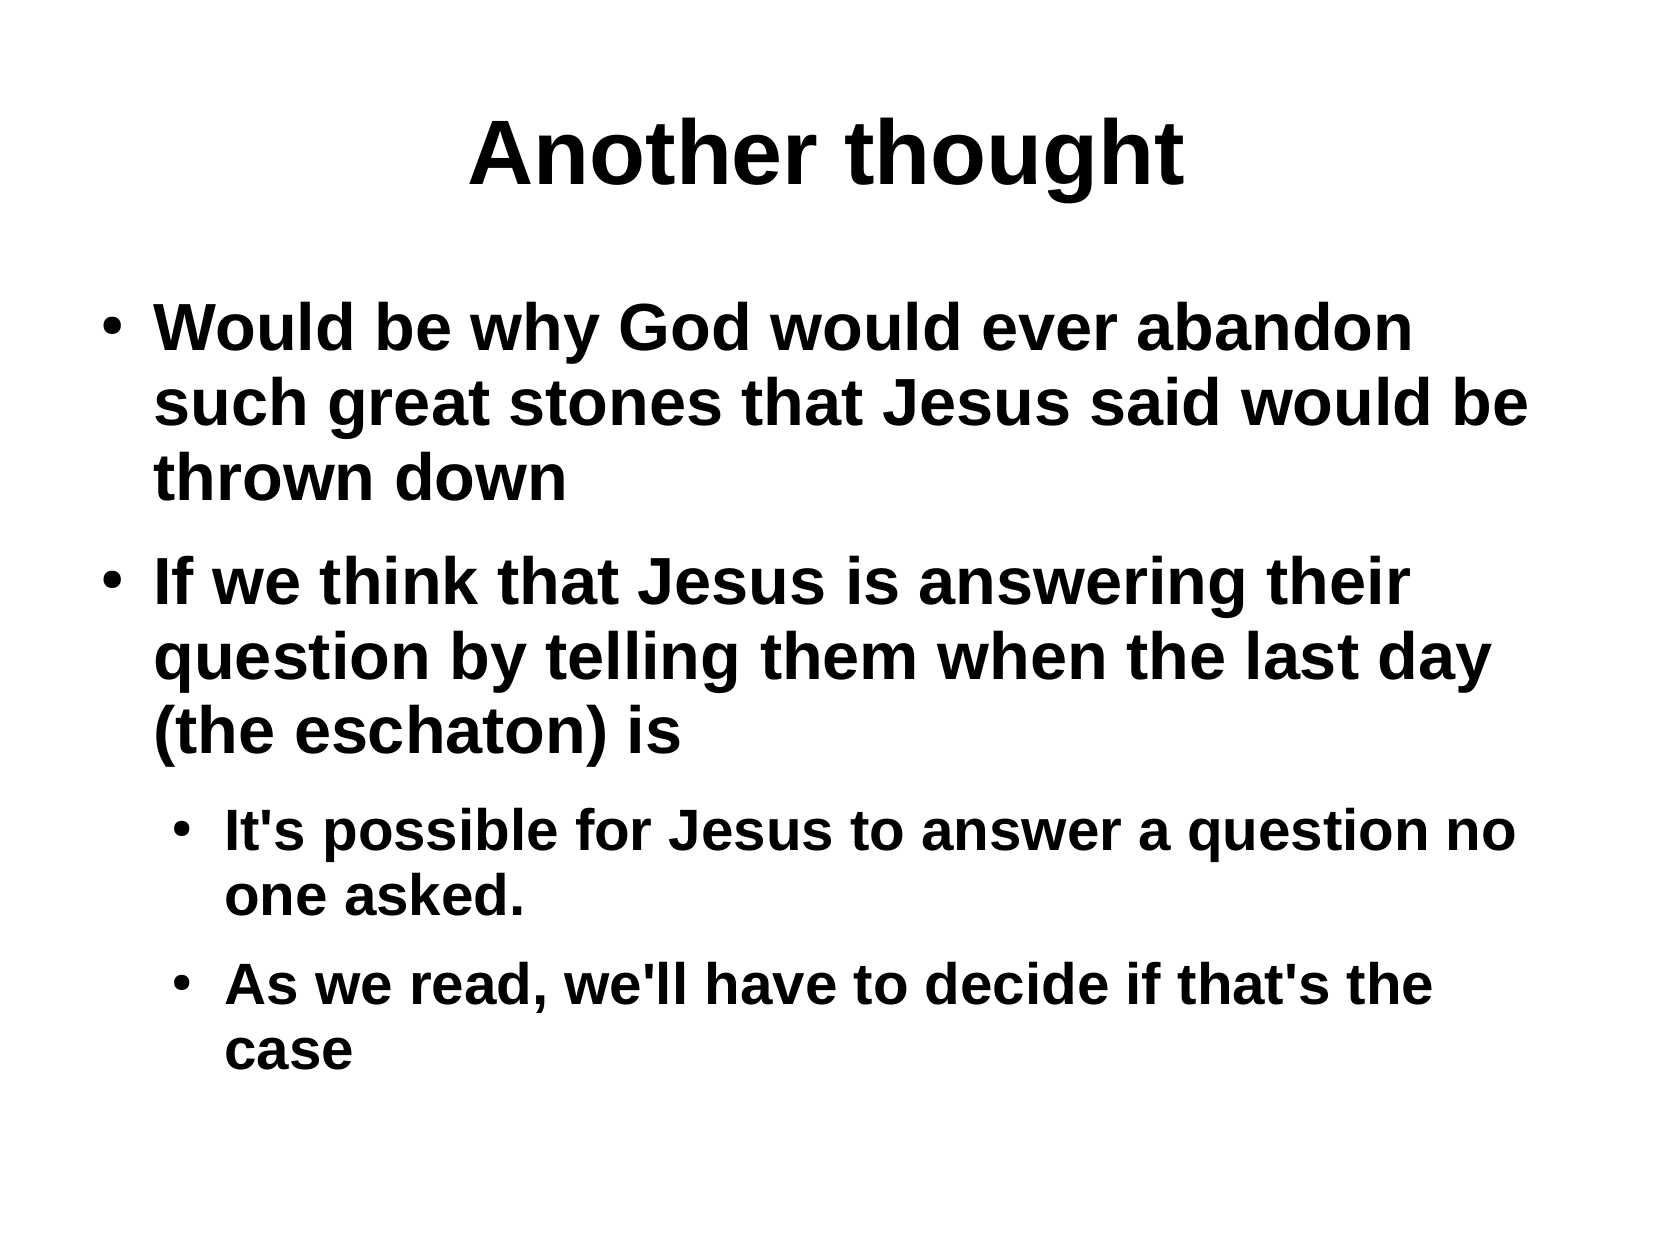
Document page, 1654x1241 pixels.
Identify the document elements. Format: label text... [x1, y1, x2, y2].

title Another thought [82, 49, 1571, 257]
list Would be why God would ever abandon such great stones that Jesus said would be thrown down If we think that Jesus is answering their question by telling them when the last day (the eschaton) is It's possible for Jesus to answer a question no one asked. As we read, we'll have to decide if that's the case [82, 290, 1571, 1082]
